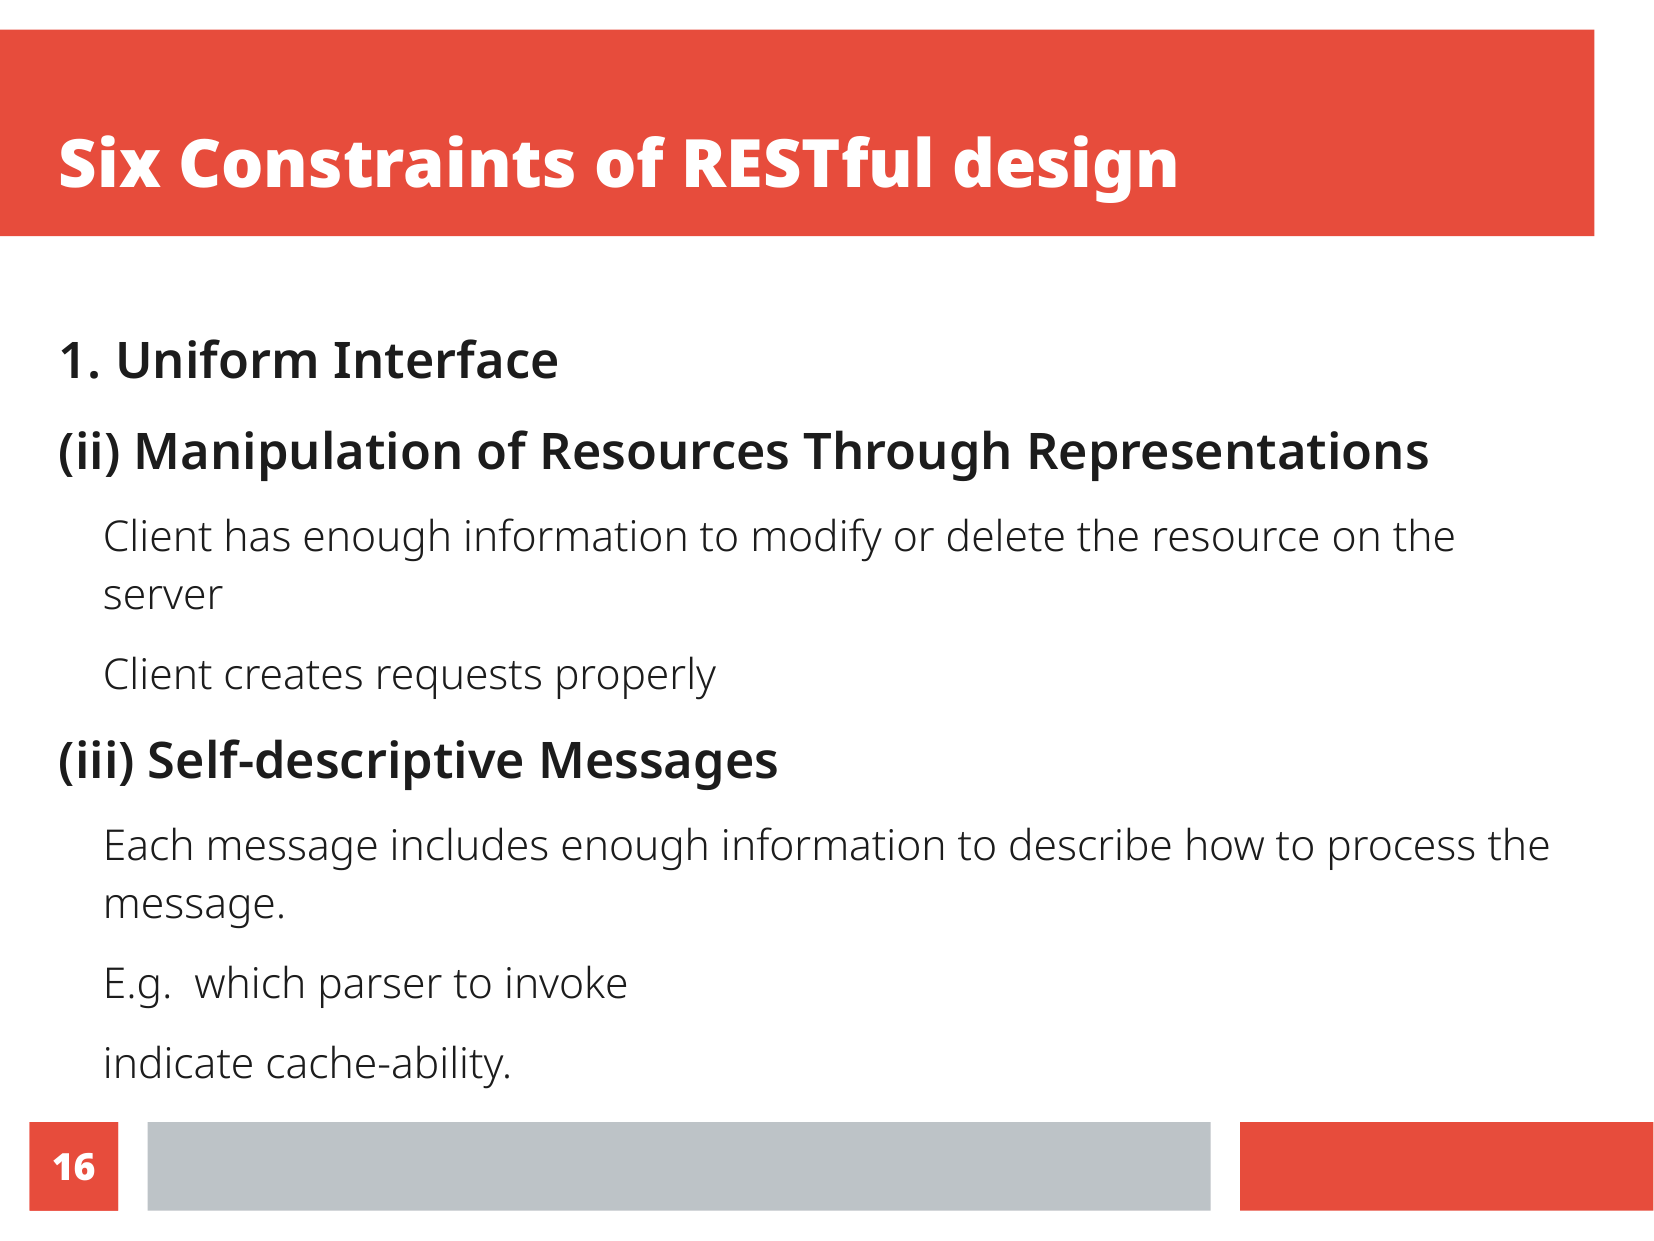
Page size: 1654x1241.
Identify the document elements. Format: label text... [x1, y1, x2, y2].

list 1. Uniform Interface (ii) Manipulation of Resources Through Representations Client has enough information to modify or delete the resource on the server Client creates requests properly (iii) Self-descriptive Messages Each message includes enough information to describe how to process the message. E.g. which parser to invoke indicate cache-ability. [59, 324, 1565, 1093]
title Six Constraints of RESTful design [59, 59, 1595, 207]
